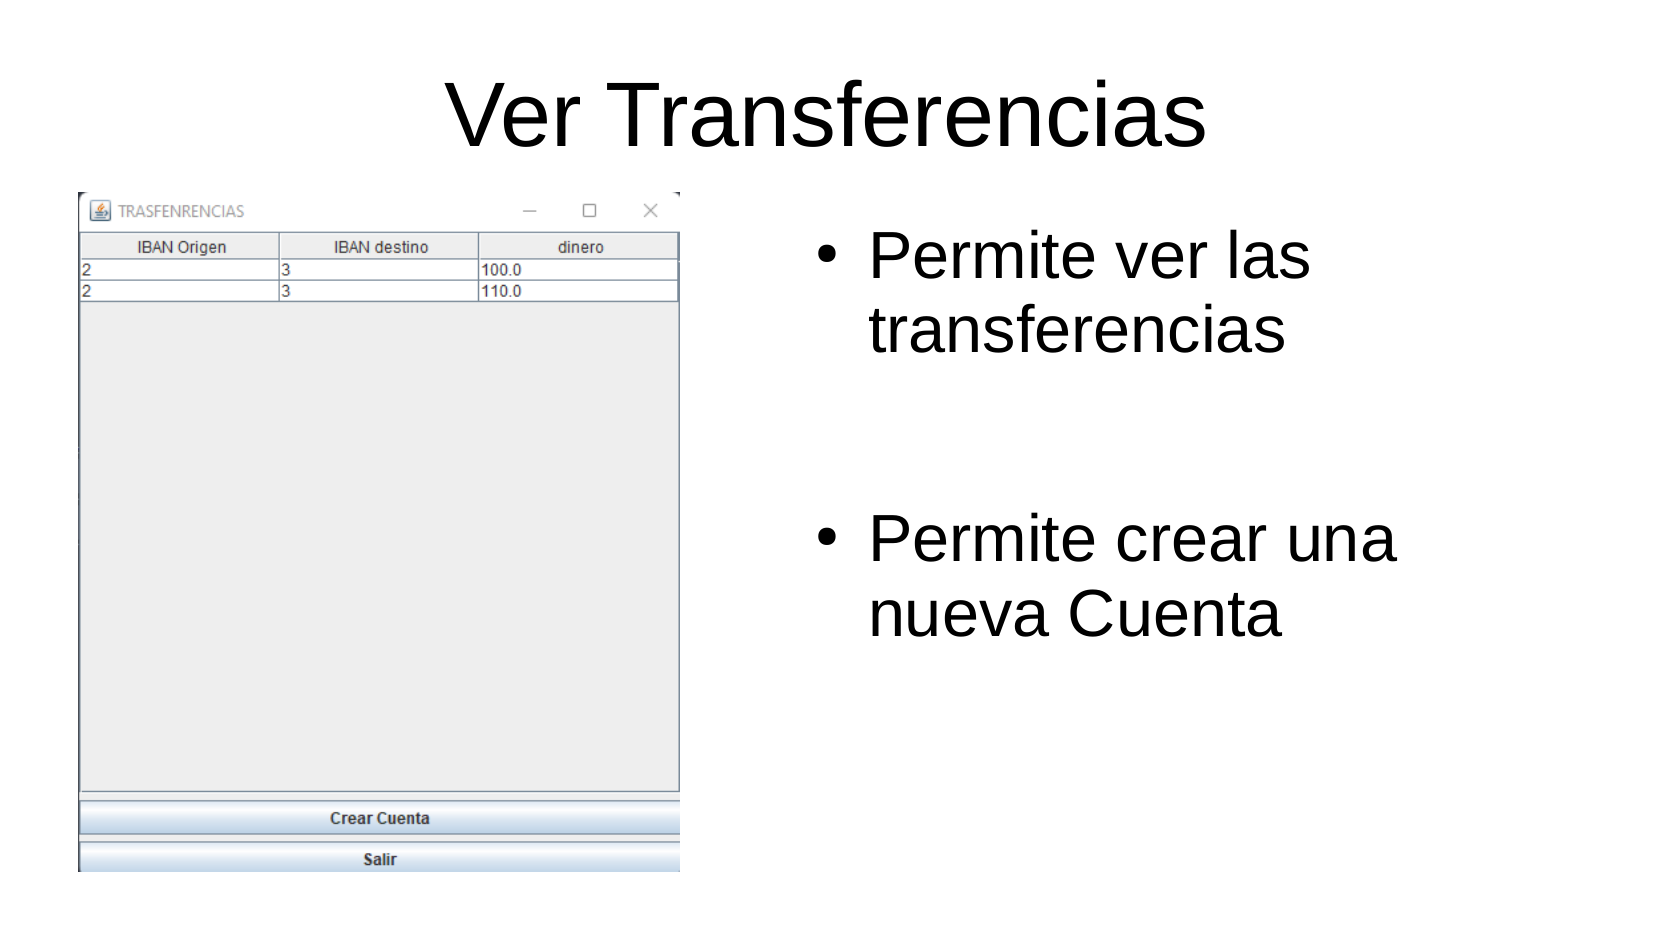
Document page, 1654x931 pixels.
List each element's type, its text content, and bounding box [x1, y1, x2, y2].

title Ver Transferencias [82, 37, 1571, 193]
picture [78, 192, 680, 872]
list Permite ver las transferencias Permite crear una nueva Cuenta [797, 217, 1571, 758]
